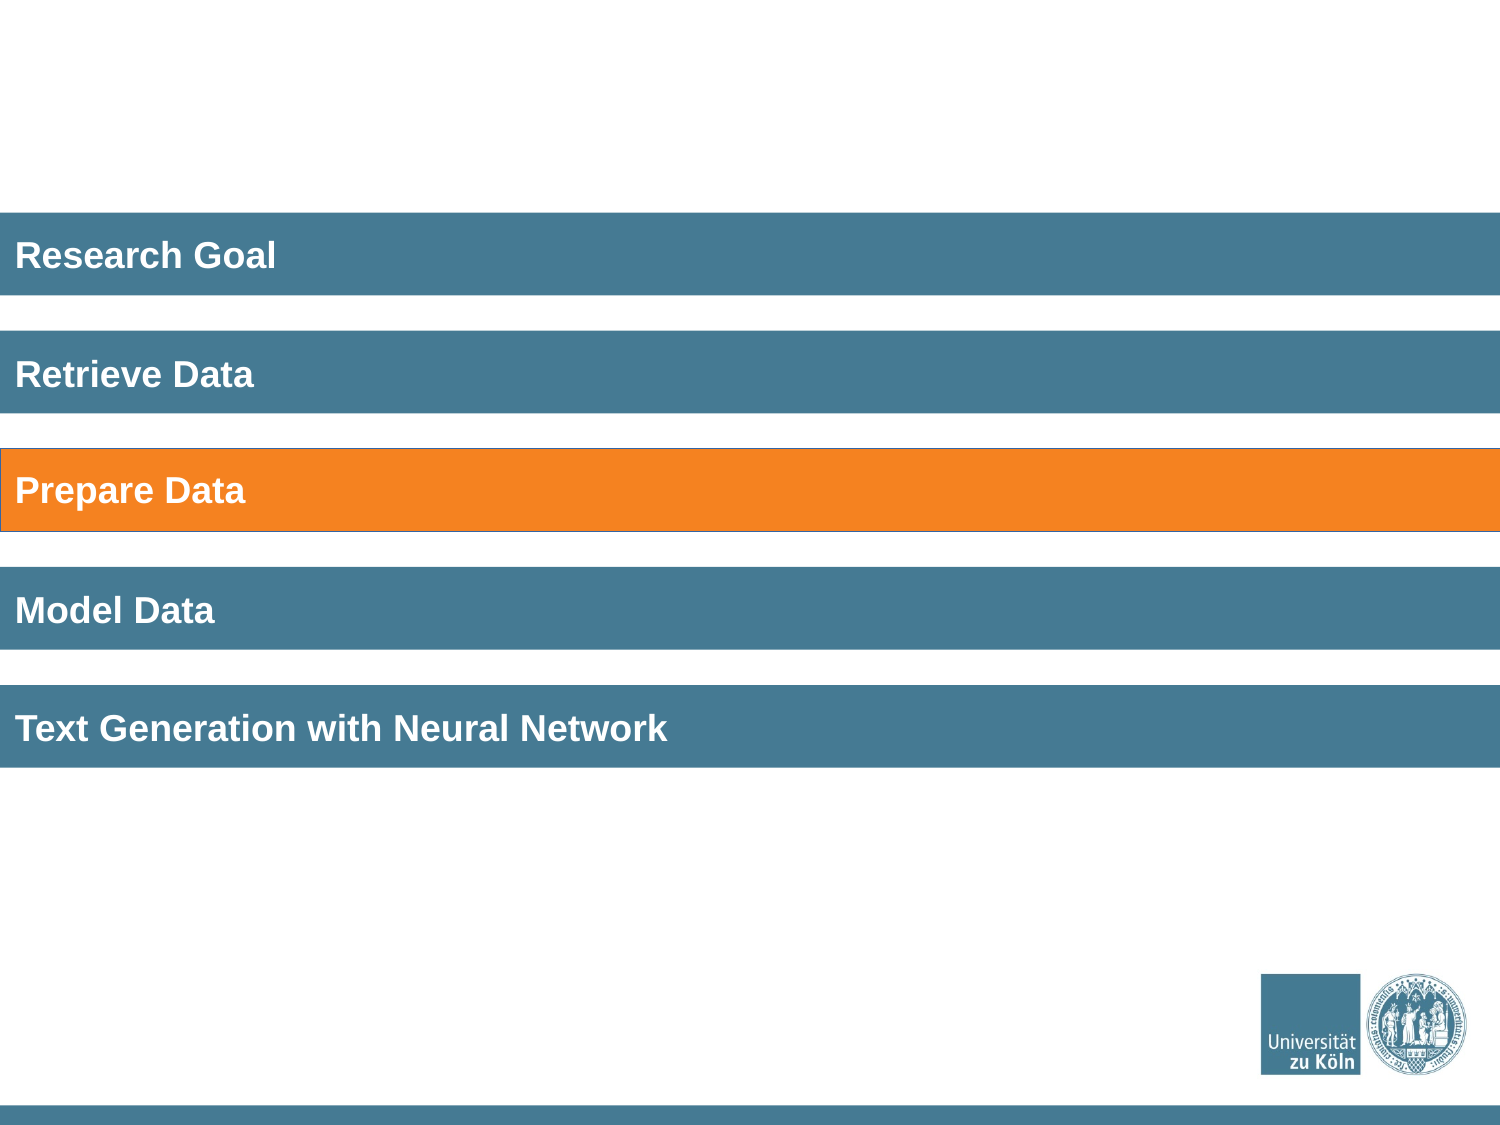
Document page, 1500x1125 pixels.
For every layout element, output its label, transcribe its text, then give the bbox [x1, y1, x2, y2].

picture [1257, 969, 1471, 1079]
text_box Prepare Data [0, 448, 1500, 532]
